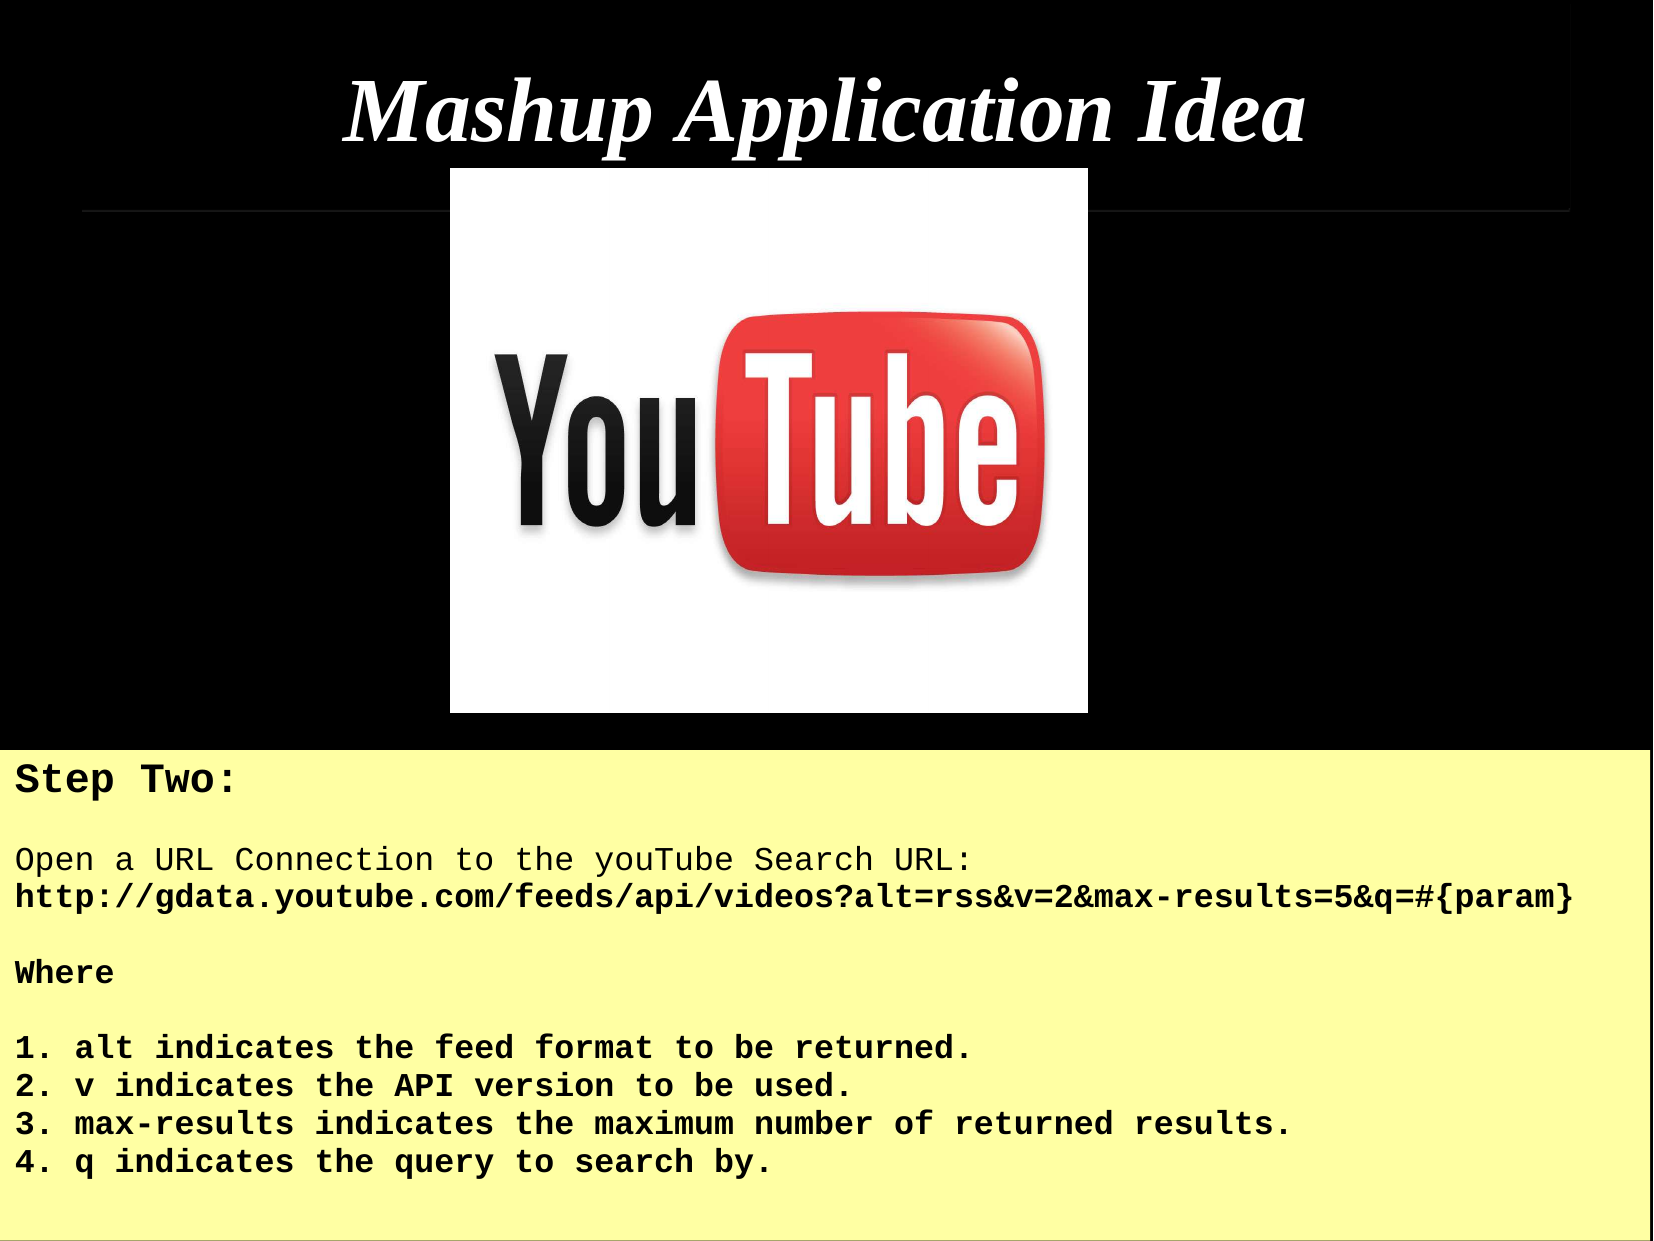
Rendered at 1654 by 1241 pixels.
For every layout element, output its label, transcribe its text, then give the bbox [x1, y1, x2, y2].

title Mashup Application Idea [82, 0, 1571, 208]
text_box Step Two: Open a URL Connection to the youTube Search URL: http://gdata.youtube.com/feeds/api/videos?alt=rss&v=2&max-results=5&q=#{param} Where 1. alt indicates the feed format to be returned. 2. v indicates the API version to be used. 3. max-results indicates the maximum number of returned results. 4. q indicates the query to search by. [0, 750, 1651, 1241]
picture [450, 168, 1088, 713]
